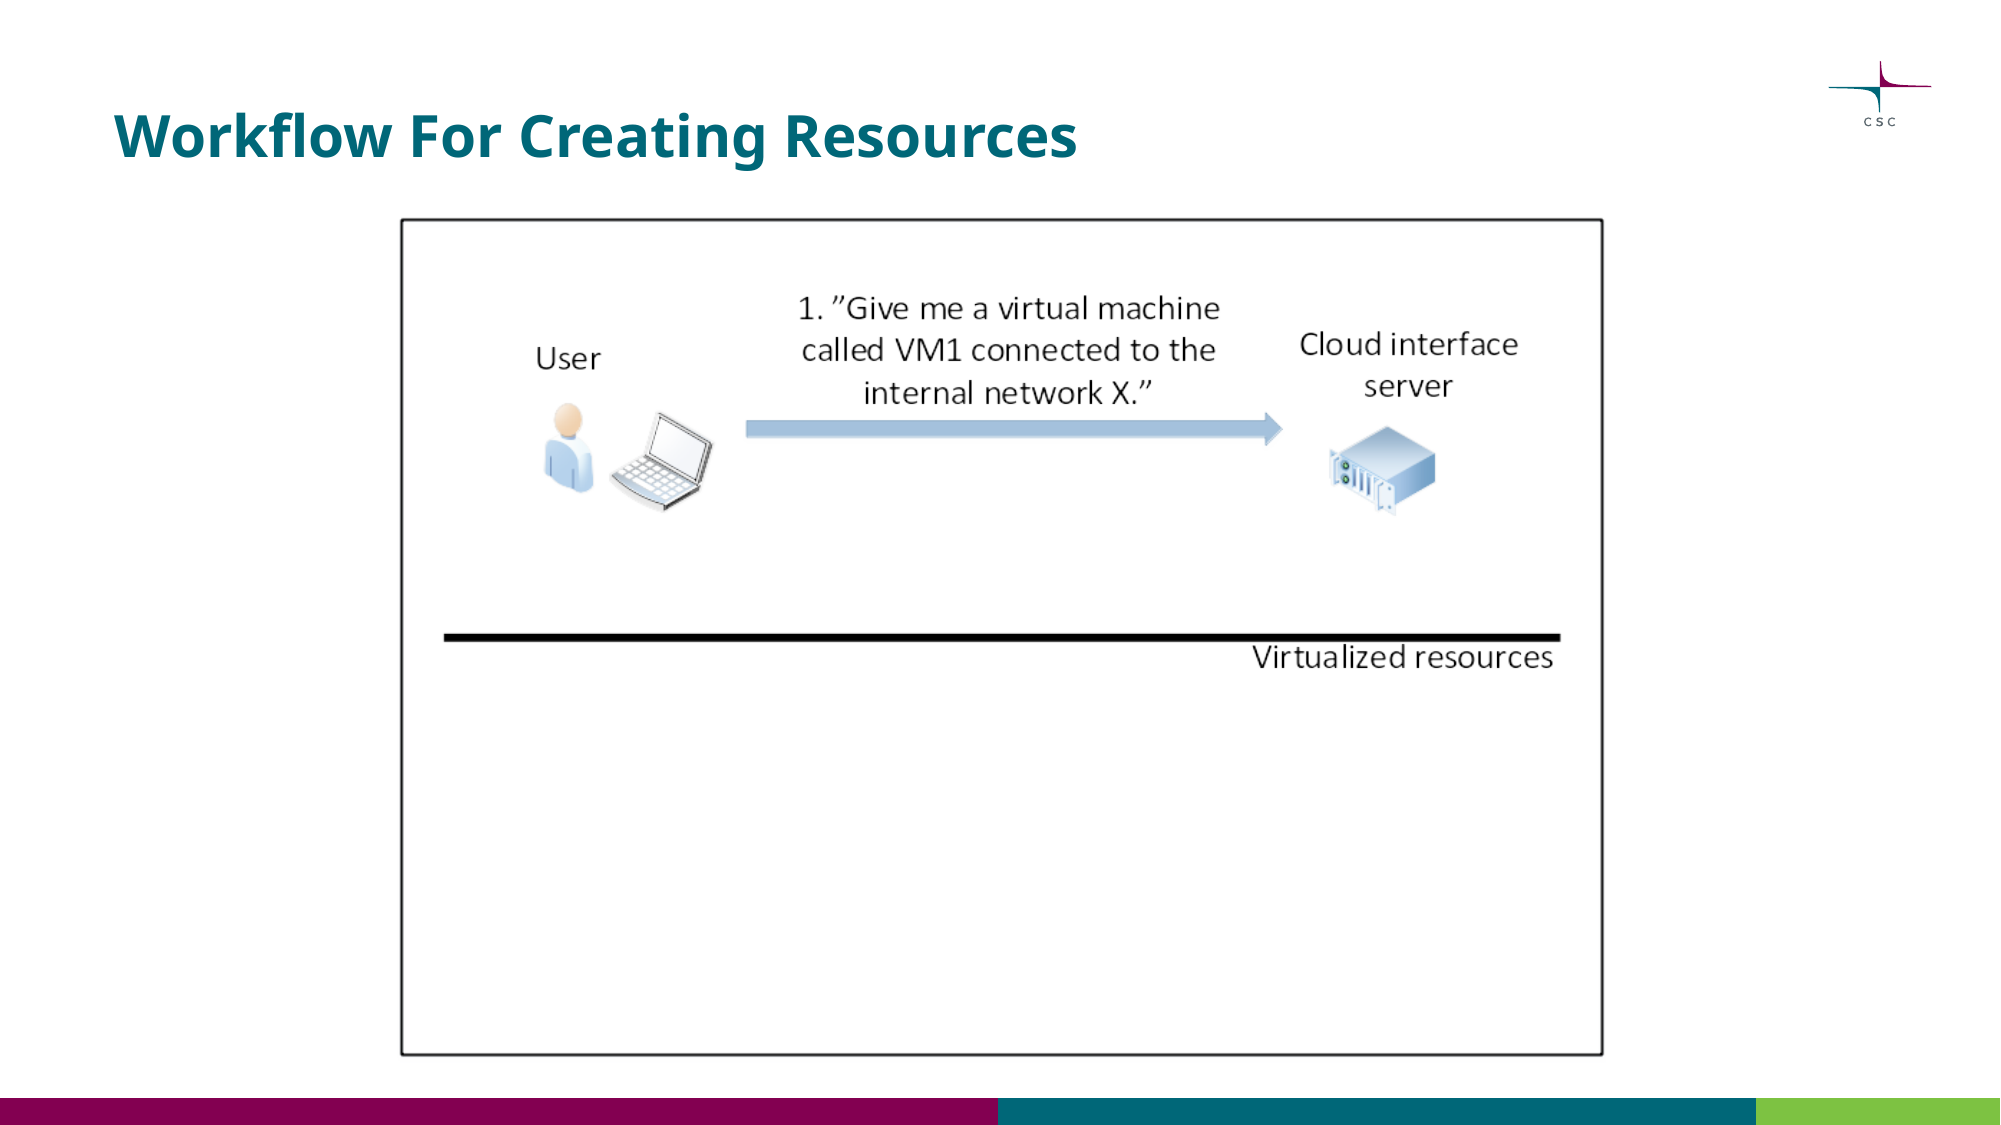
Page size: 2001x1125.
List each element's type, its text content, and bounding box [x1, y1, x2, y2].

picture [394, 215, 1606, 1063]
title Workflow For Creating Resources [99, 40, 1794, 229]
